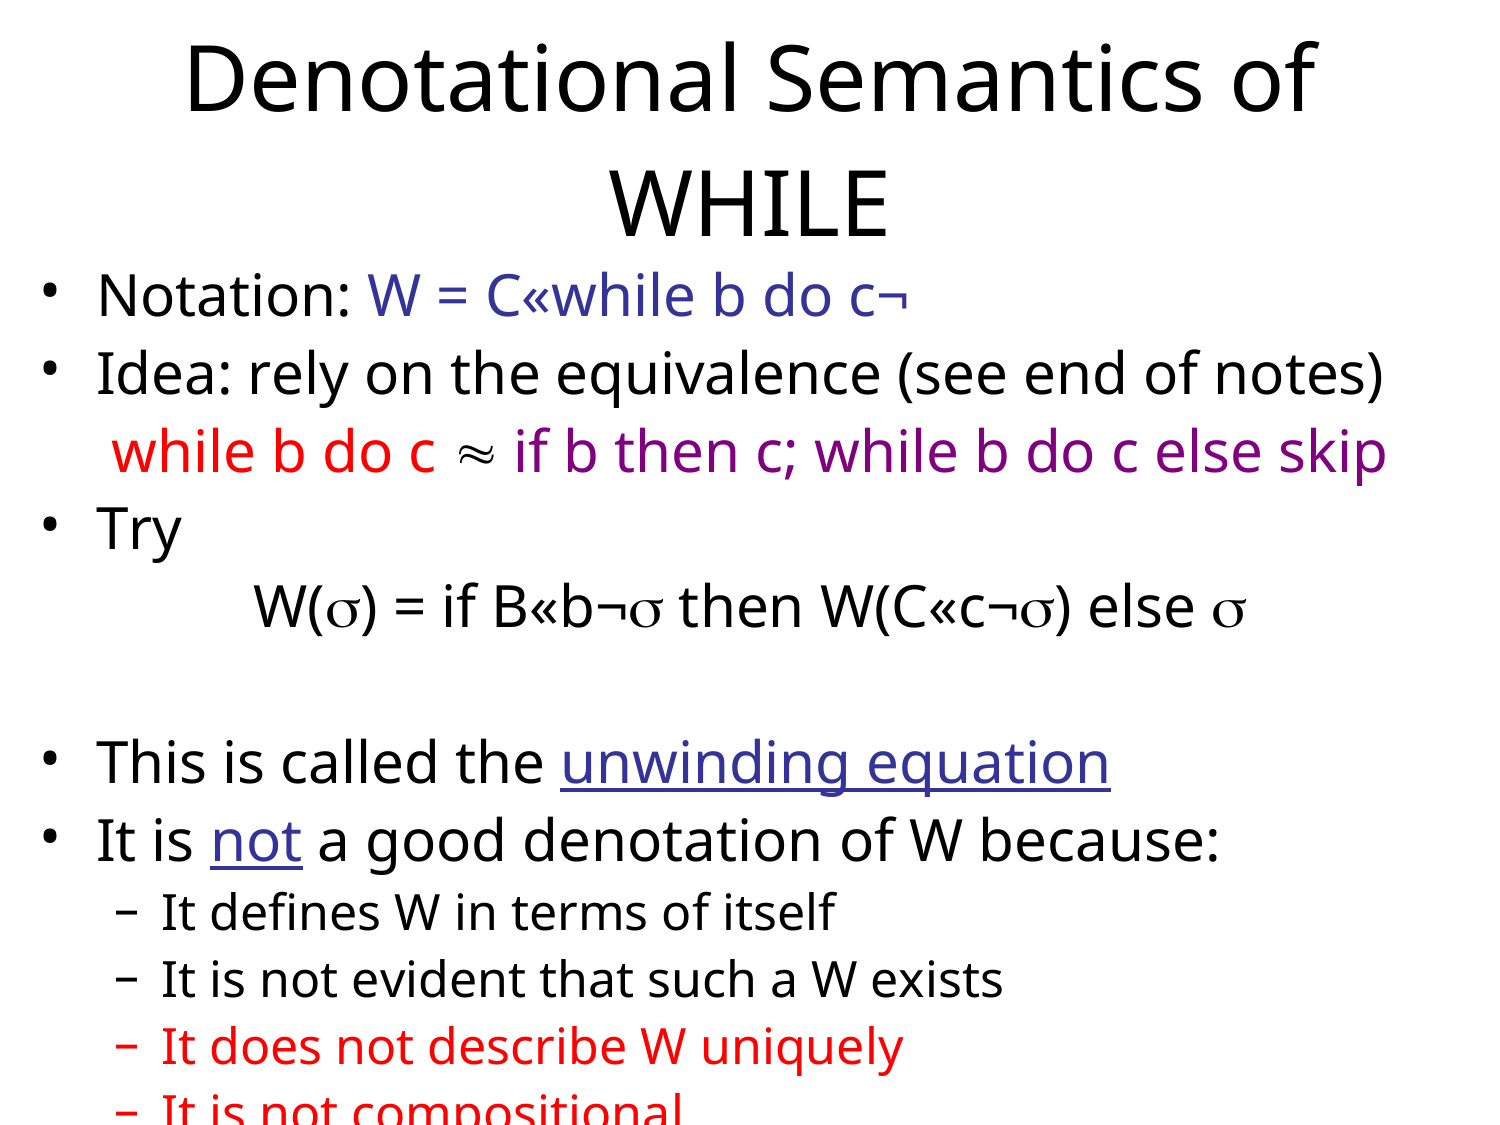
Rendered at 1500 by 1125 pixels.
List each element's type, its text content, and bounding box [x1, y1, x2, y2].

title Denotational Semantics of WHILE [37, 45, 1463, 233]
list Notation: W = C«while b do c¬ Idea: rely on the equivalence (see end of notes) while b do c  if b then c; while b do c else skip Try W() = if B«b¬ then W(C«c¬) else  This is called the unwinding equation It is not a good denotation of W because: It defines W in terms of itself It is not evident that such a W exists It does not describe W uniquely It is not compositional [24, 257, 1476, 1125]
